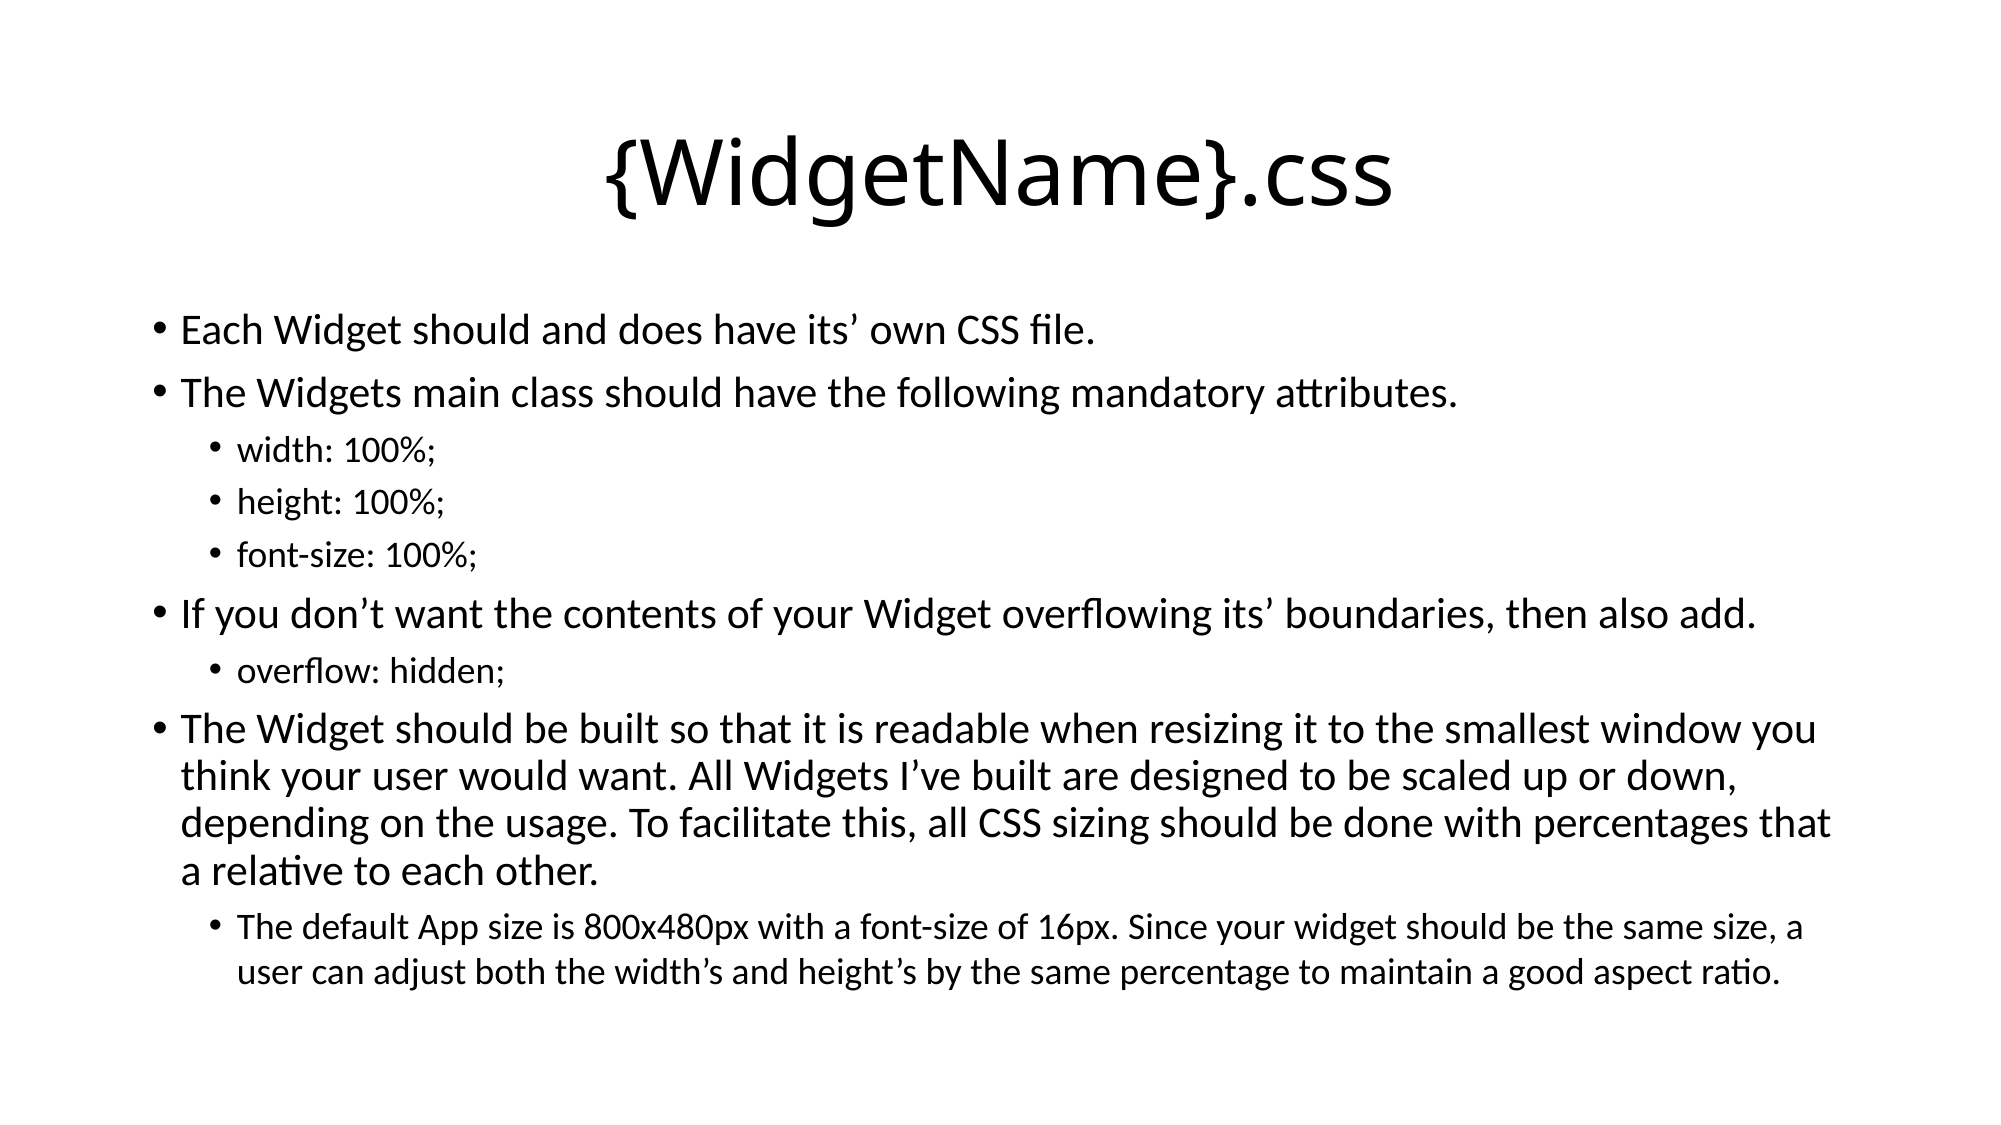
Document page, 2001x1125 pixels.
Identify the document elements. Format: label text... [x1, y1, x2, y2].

title {WidgetName}.css [137, 59, 1863, 278]
list Each Widget should and does have its’ own CSS file. The Widgets main class should have the following mandatory attributes. width: 100%; height: 100%; font-size: 100%; If you don’t want the contents of your Widget overflowing its’ boundaries, then also add. overflow: hidden; The Widget should be built so that it is readable when resizing it to the smallest window you think your user would want. All Widgets I’ve built are designed to be scaled up or down, depending on the usage. To facilitate this, all CSS sizing should be done with percentages that a relative to each other. The default App size is 800x480px with a font-size of 16px. Since your widget should be the same size, a user can adjust both the width’s and height’s by the same percentage to maintain a good aspect ratio. [137, 299, 1863, 1014]
